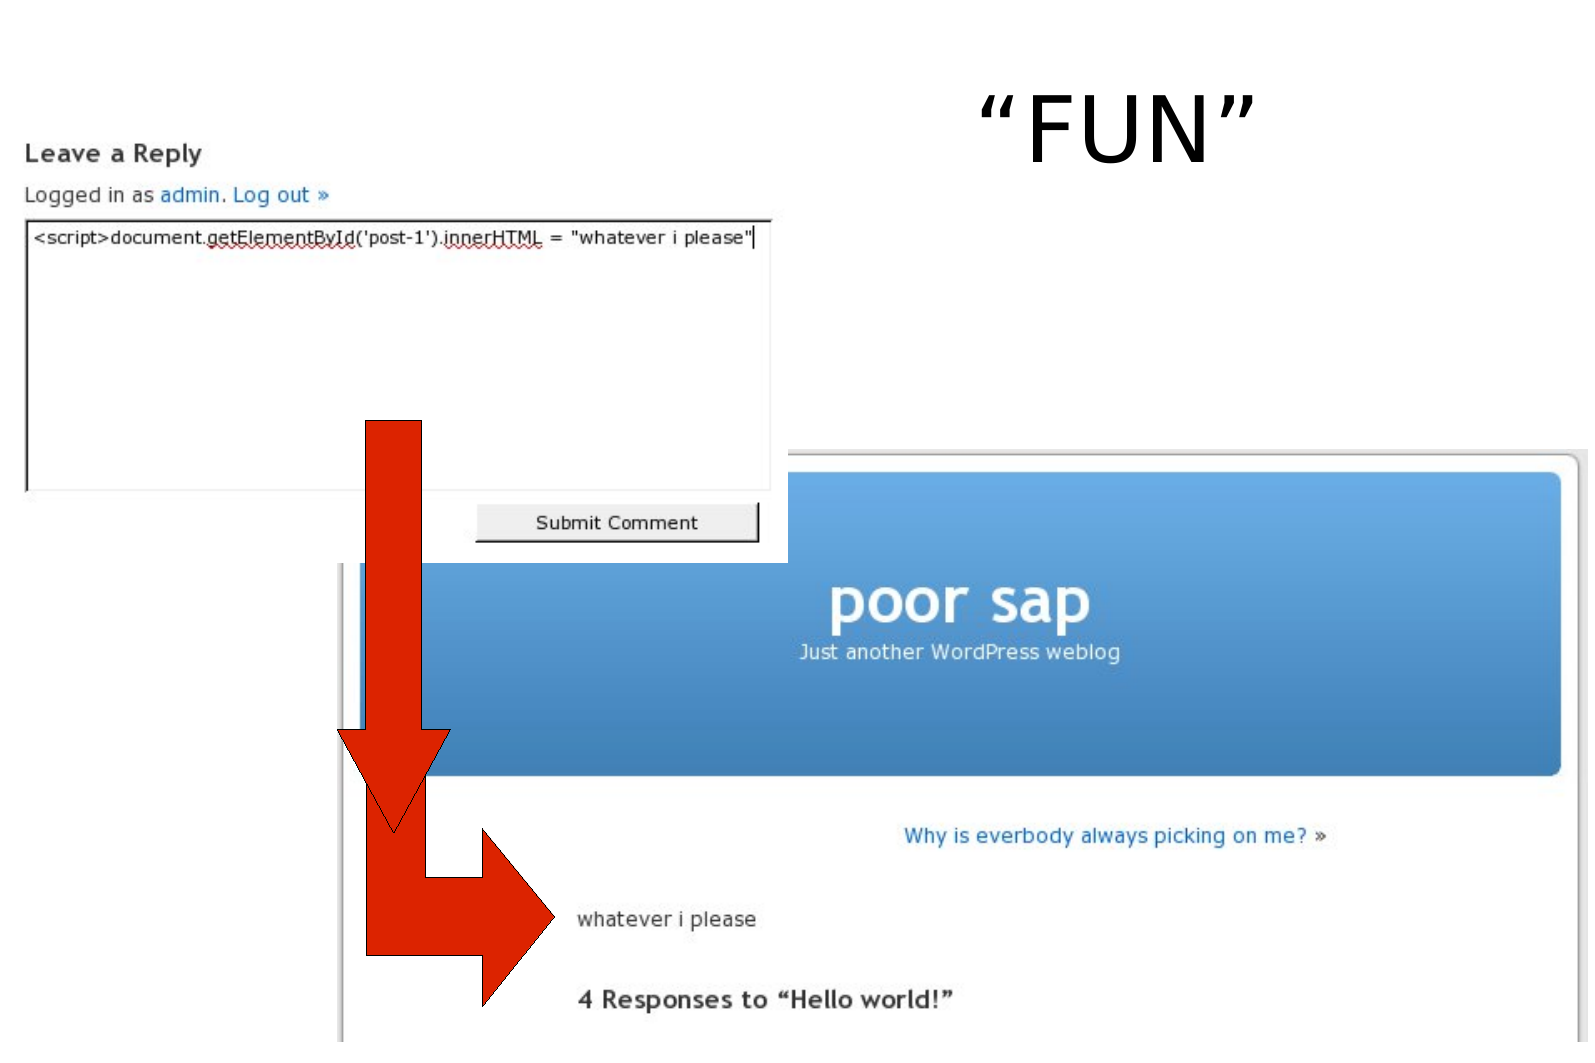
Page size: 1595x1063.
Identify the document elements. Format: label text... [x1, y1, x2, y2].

title “FUN” [79, 42, 1515, 220]
picture [10, 129, 1588, 1042]
text_box [337, 420, 555, 1007]
